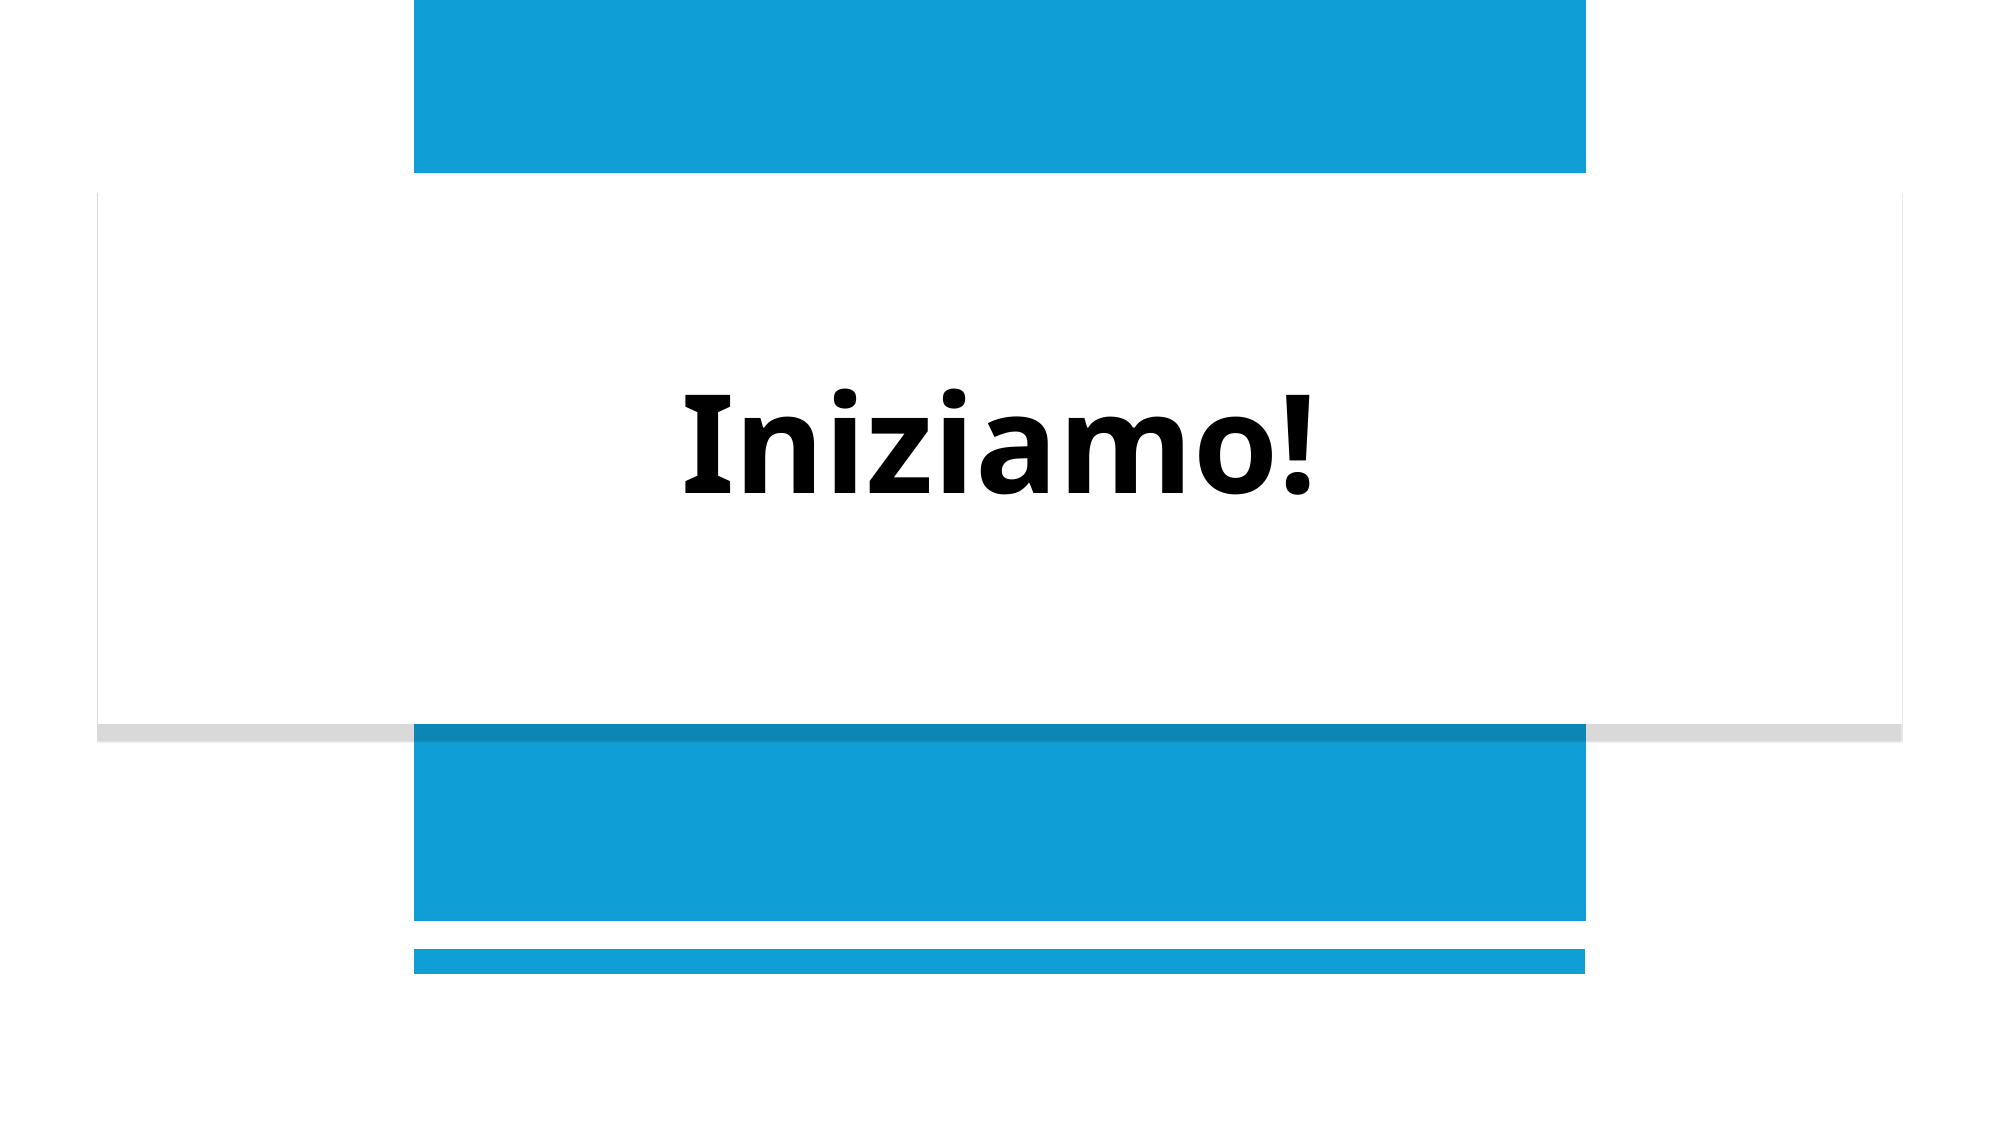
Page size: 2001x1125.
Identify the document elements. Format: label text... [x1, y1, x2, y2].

title Iniziamo! [249, 239, 1750, 658]
text_box [0, 0, 2000, 1125]
